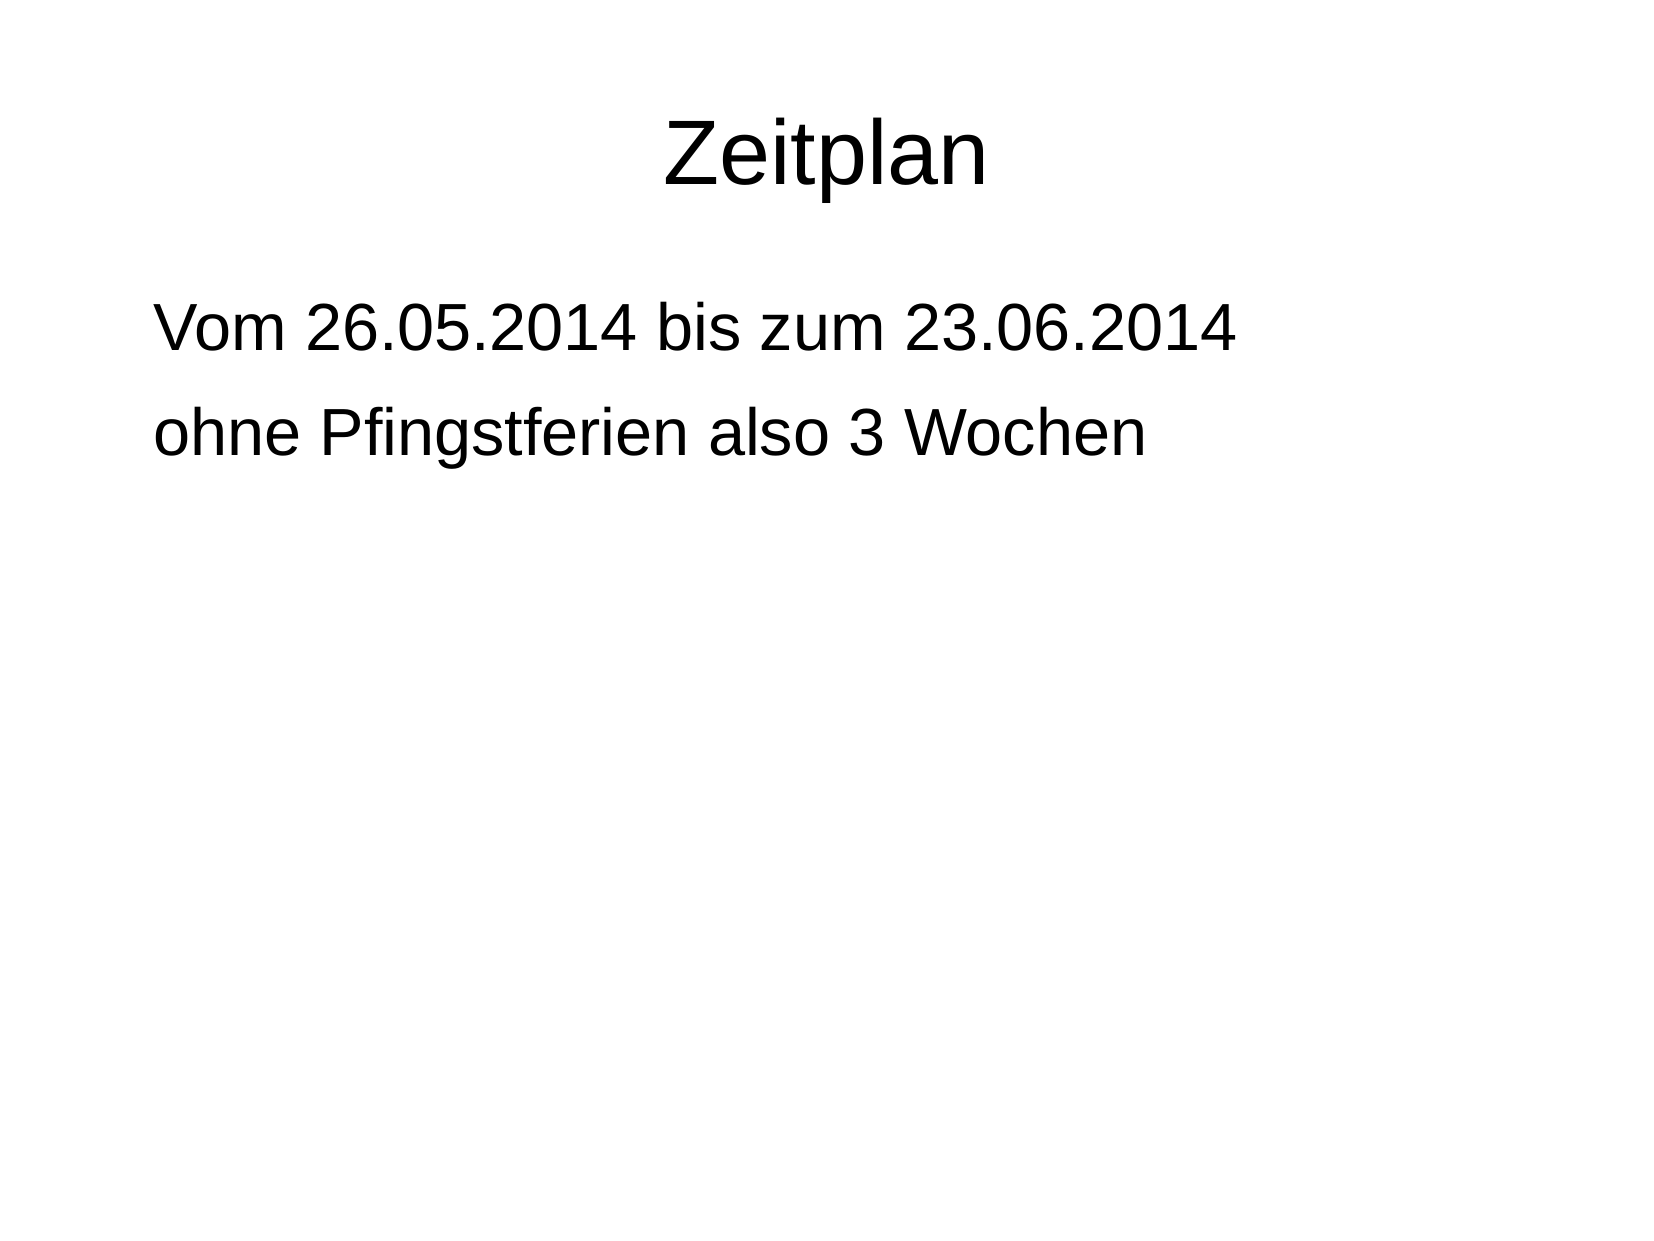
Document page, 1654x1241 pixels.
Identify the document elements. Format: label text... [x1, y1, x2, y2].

list Vom 26.05.2014 bis zum 23.06.2014 ohne Pfingstferien also 3 Wochen [82, 290, 1571, 1010]
title Zeitplan [82, 49, 1571, 257]
